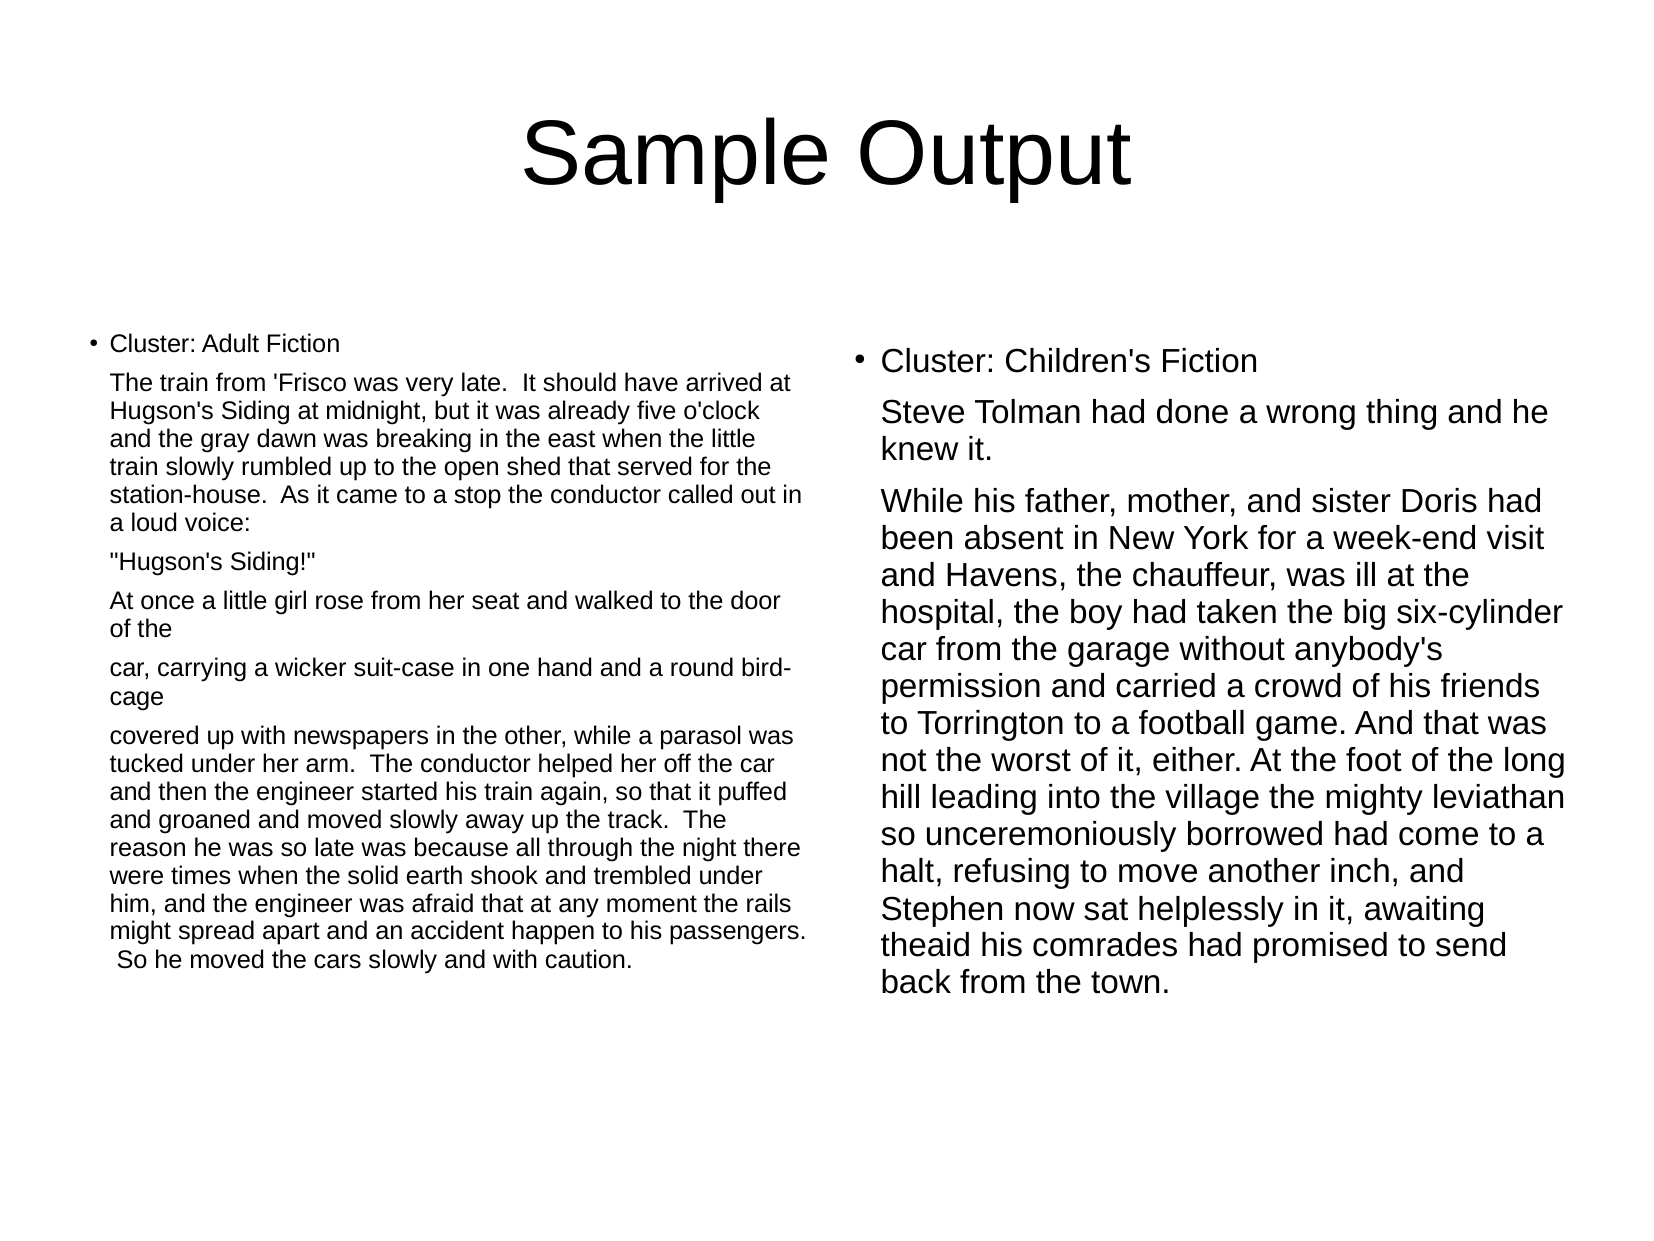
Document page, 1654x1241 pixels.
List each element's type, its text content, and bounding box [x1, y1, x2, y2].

list Cluster: Adult Fiction The train from 'Frisco was very late. It should have arrived at Hugson's Siding at midnight, but it was already five o'clock and the gray dawn was breaking in the east when the little train slowly rumbled up to the open shed that served for the station-house. As it came to a stop the conductor called out in a loud voice: "Hugson's Siding!" At once a little girl rose from her seat and walked to the door of the car, carrying a wicker suit-case in one hand and a round bird-cage covered up with newspapers in the other, while a parasol was tucked under her arm. The conductor helped her off the car and then the engineer started his train again, so that it puffed and groaned and moved slowly away up the track. The reason he was so late was because all through the night there were times when the solid earth shook and trembled under him, and the engineer was afraid that at any moment the rails might spread apart and an accident happen to his passengers. So he moved the cars slowly and with caution. [82, 290, 809, 1010]
title Sample Output [82, 49, 1571, 257]
list Cluster: Children's Fiction Steve Tolman had done a wrong thing and he knew it. While his father, mother, and sister Doris had been absent in New York for a week-end visit and Havens, the chauffeur, was ill at the hospital, the boy had taken the big six-cylinder car from the garage without anybody's permission and carried a crowd of his friends to Torrington to a football game. And that was not the worst of it, either. At the foot of the long hill leading into the village the mighty leviathan so unceremoniously borrowed had come to a halt, refusing to move another inch, and Stephen now sat helplessly in it, awaiting theaid his comrades had promised to send back from the town. [845, 290, 1572, 1010]
